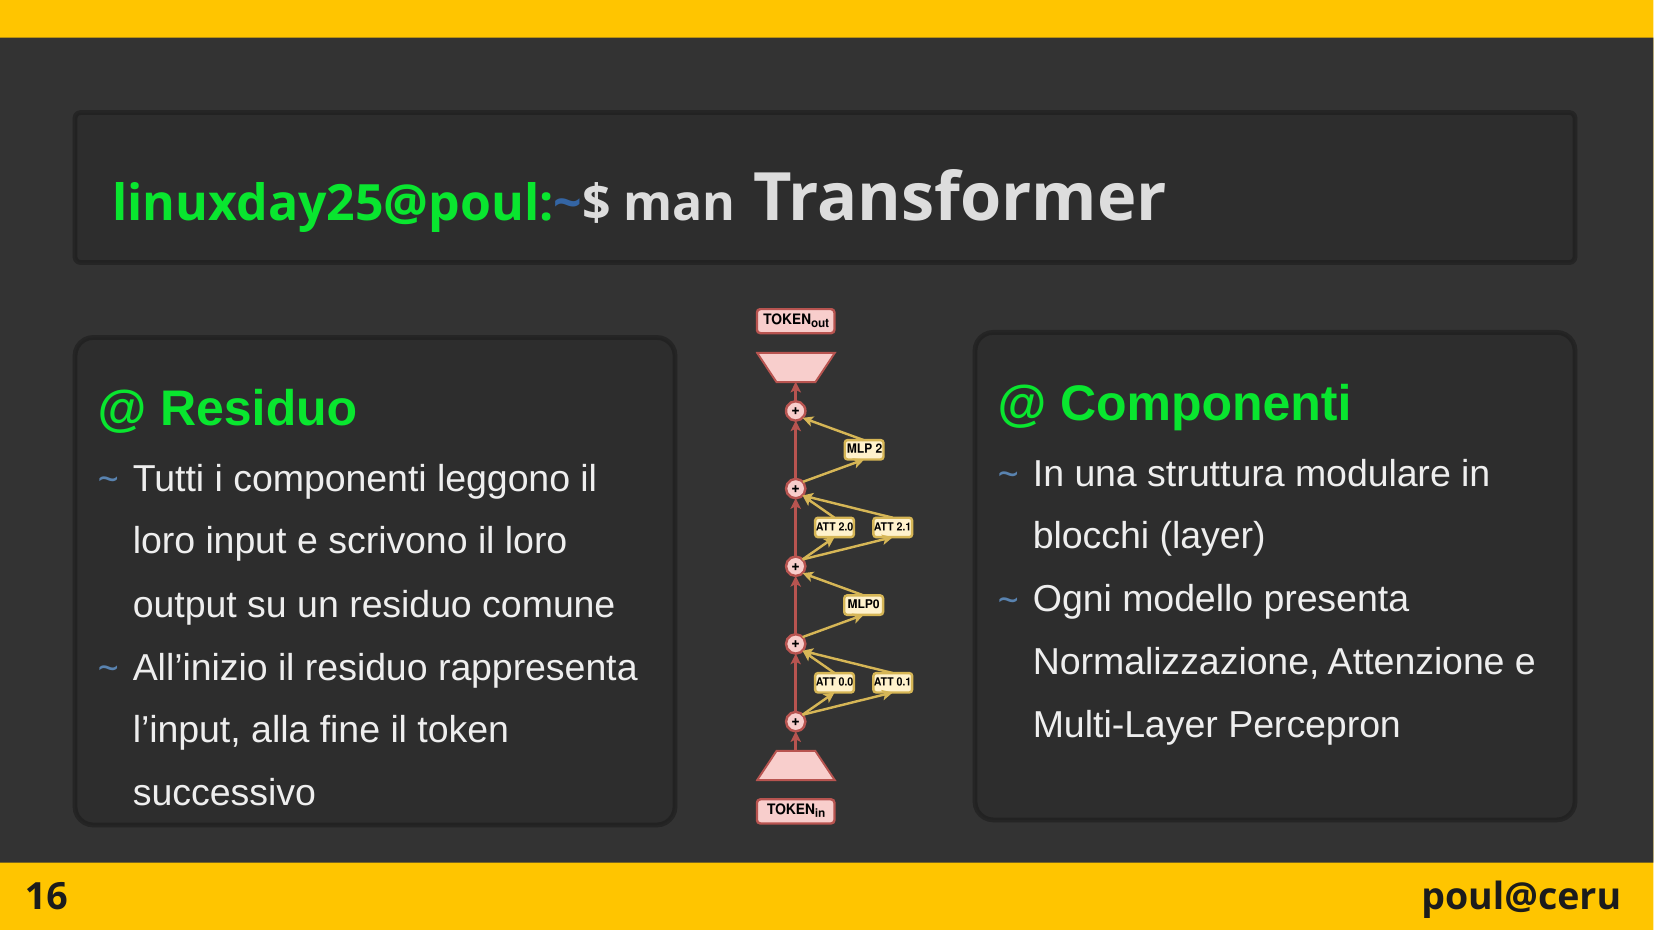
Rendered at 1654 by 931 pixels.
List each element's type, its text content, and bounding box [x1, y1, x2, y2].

text_box poul@ceru [975, 862, 1637, 931]
text_box @ Componenti In una struttura modulare in blocchi (layer) Ogni modello presenta Normalizzazione, Attenzione e Multi-Layer Percepron [975, 332, 1576, 820]
picture [755, 308, 914, 826]
text_box <number> [10, 862, 638, 931]
text_box [0, 37, 1654, 863]
title linuxday25@poul:~$ man Transformer [112, 144, 1538, 231]
text_box @ Residuo Tutti i componenti leggono il loro input e scrivono il loro output su un residuo comune All’inizio il residuo rappresenta l’input, alla fine il token successivo [75, 337, 676, 826]
